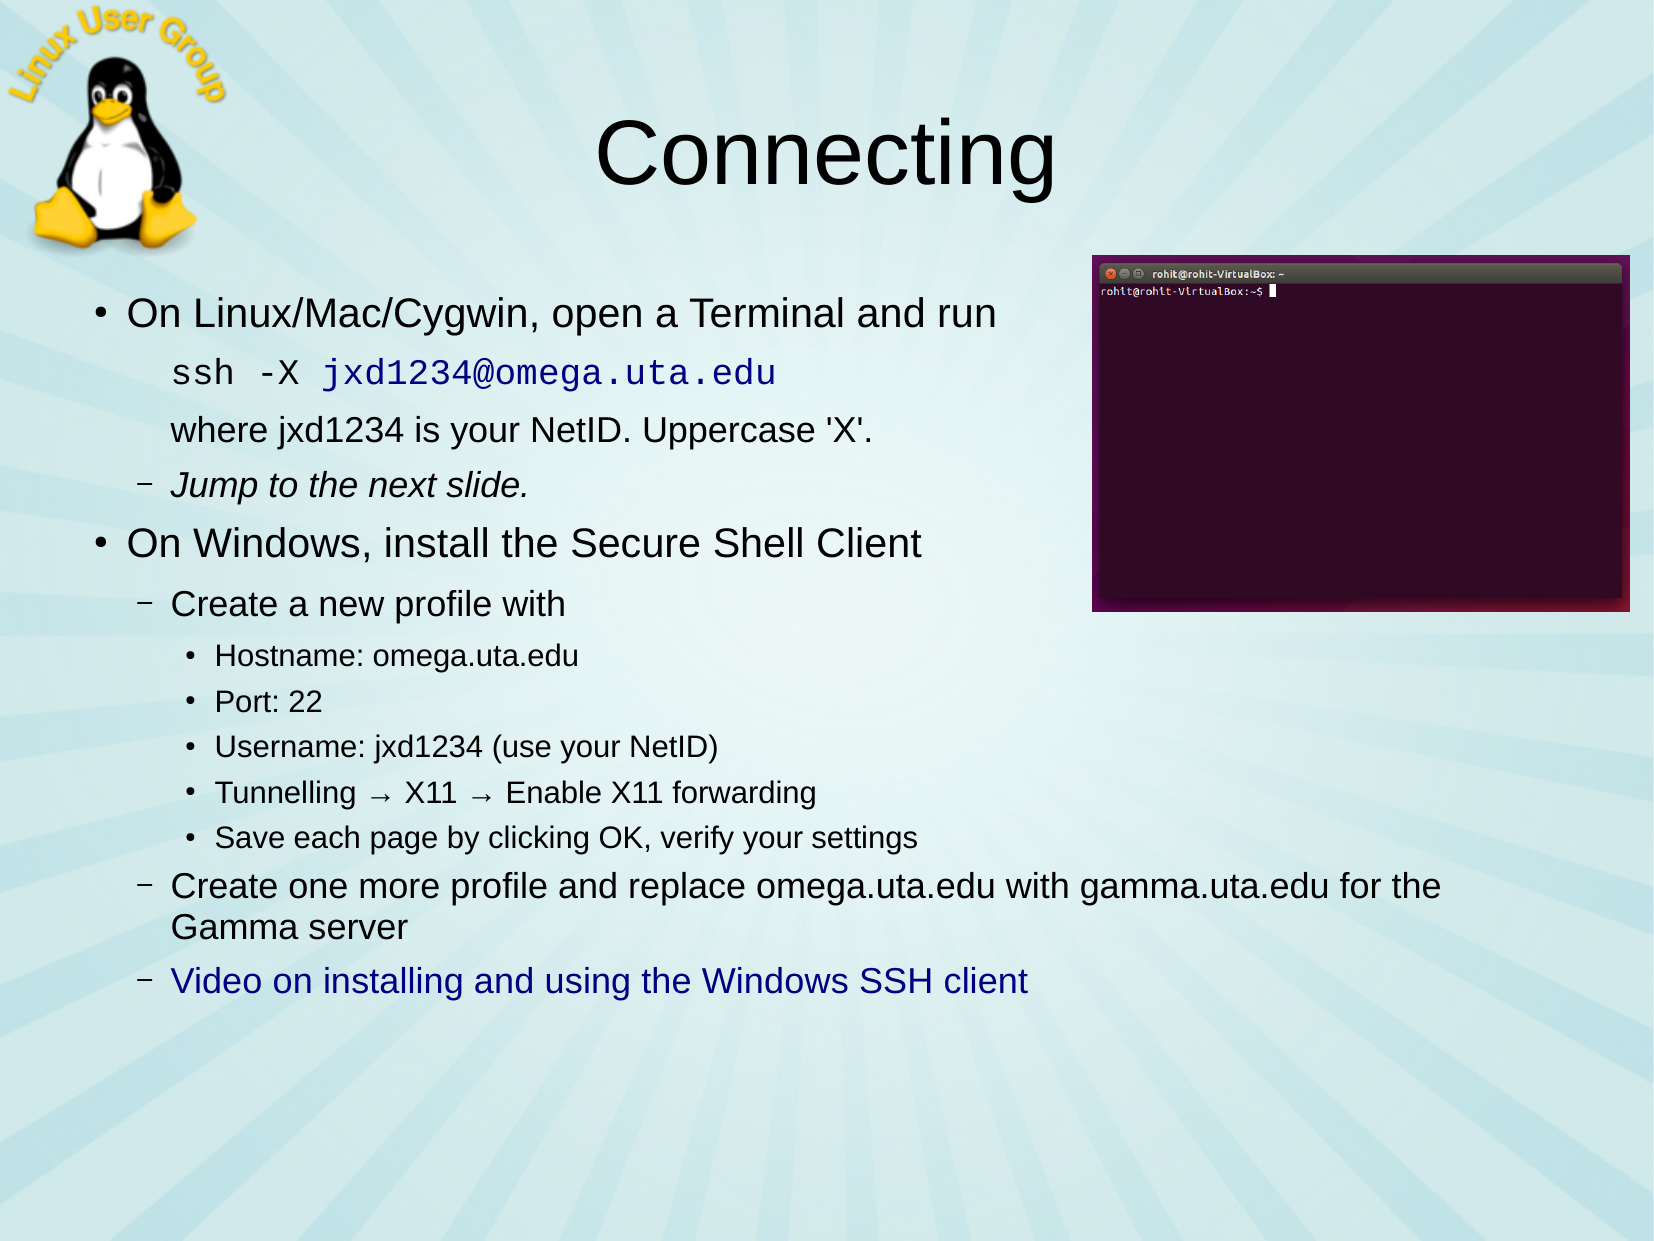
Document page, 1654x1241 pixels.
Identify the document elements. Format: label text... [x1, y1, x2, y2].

title Connecting [82, 49, 1571, 257]
picture [0, 0, 1654, 1241]
list On Linux/Mac/Cygwin, open a Terminal and run ssh -X jxd1234@omega.uta.edu where jxd1234 is your NetID. Uppercase 'X'. Jump to the next slide. On Windows, install the Secure Shell Client Create a new profile with Hostname: omega.uta.edu Port: 22 Username: jxd1234 (use your NetID) Tunnelling → X11 → Enable X11 forwarding Save each page by clicking OK, verify your settings Create one more profile and replace omega.uta.edu with gamma.uta.edu for the Gamma server Video on installing and using the Windows SSH client [82, 290, 1571, 1010]
